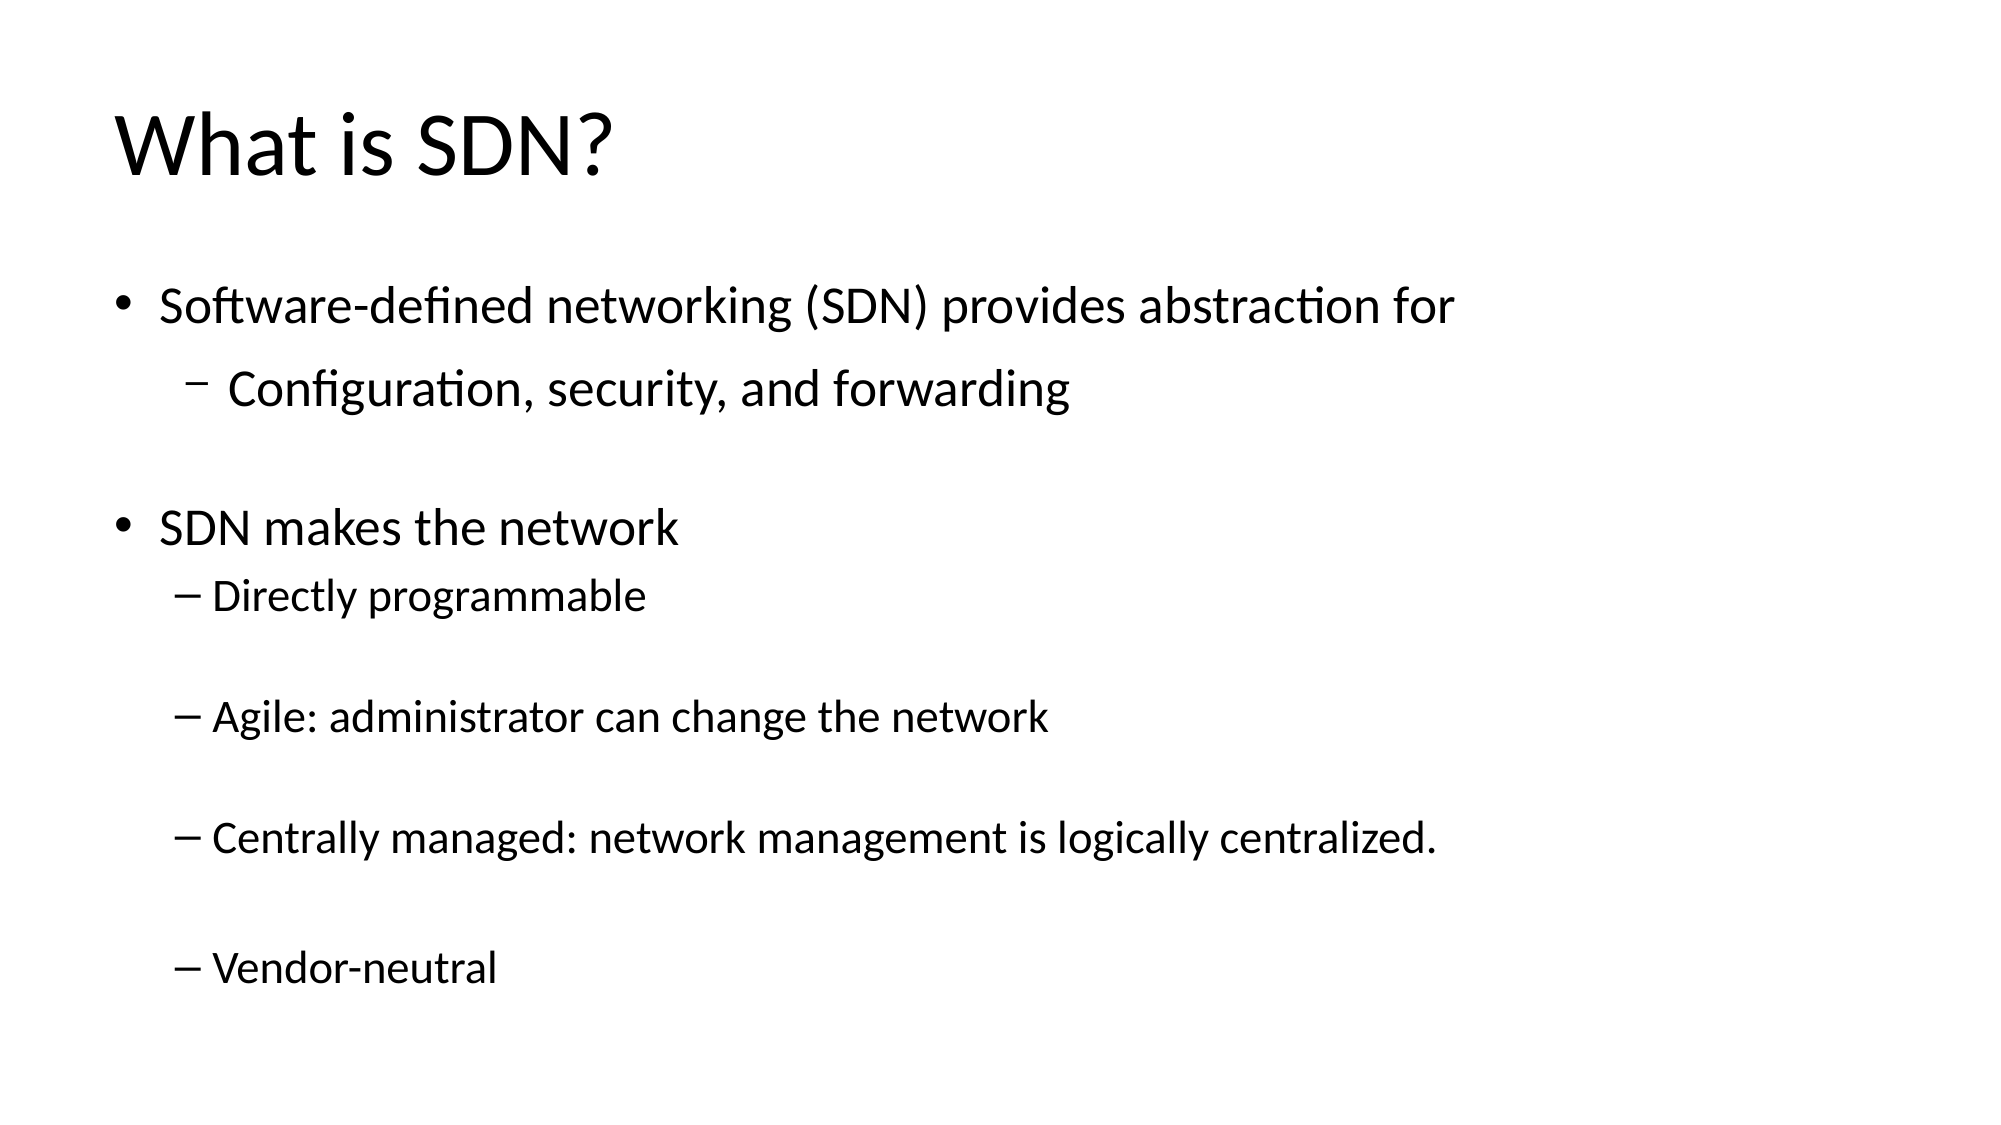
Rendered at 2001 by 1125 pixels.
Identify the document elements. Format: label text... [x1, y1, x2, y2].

list Software-defined networking (SDN) provides abstraction for Configuration, security, and forwarding SDN makes the network Directly programmable Agile: administrator can change the network Centrally managed: network management is logically centralized. Vendor-neutral [99, 262, 1900, 1005]
title What is SDN? [99, 45, 1900, 233]
